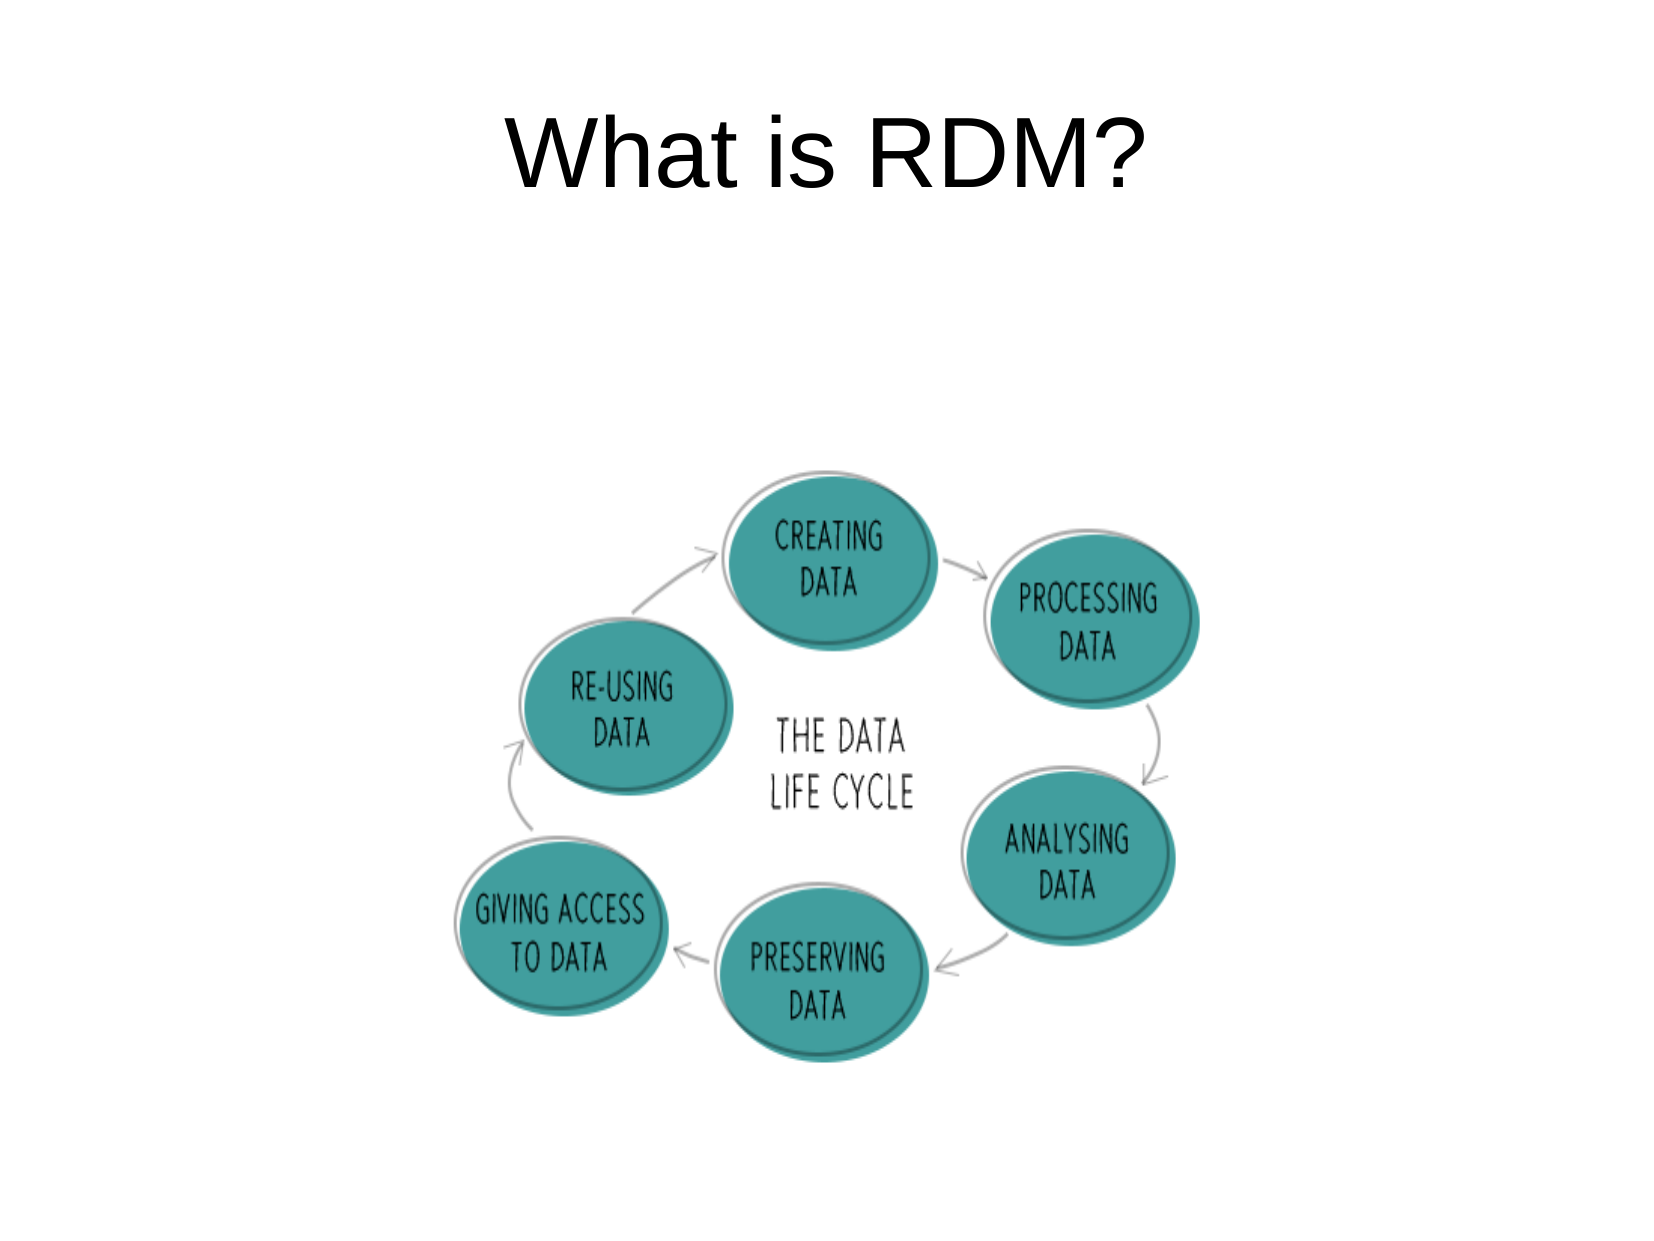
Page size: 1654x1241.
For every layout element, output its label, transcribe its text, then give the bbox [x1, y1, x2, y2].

picture [451, 467, 1203, 1069]
title What is RDM? [82, 49, 1571, 257]
